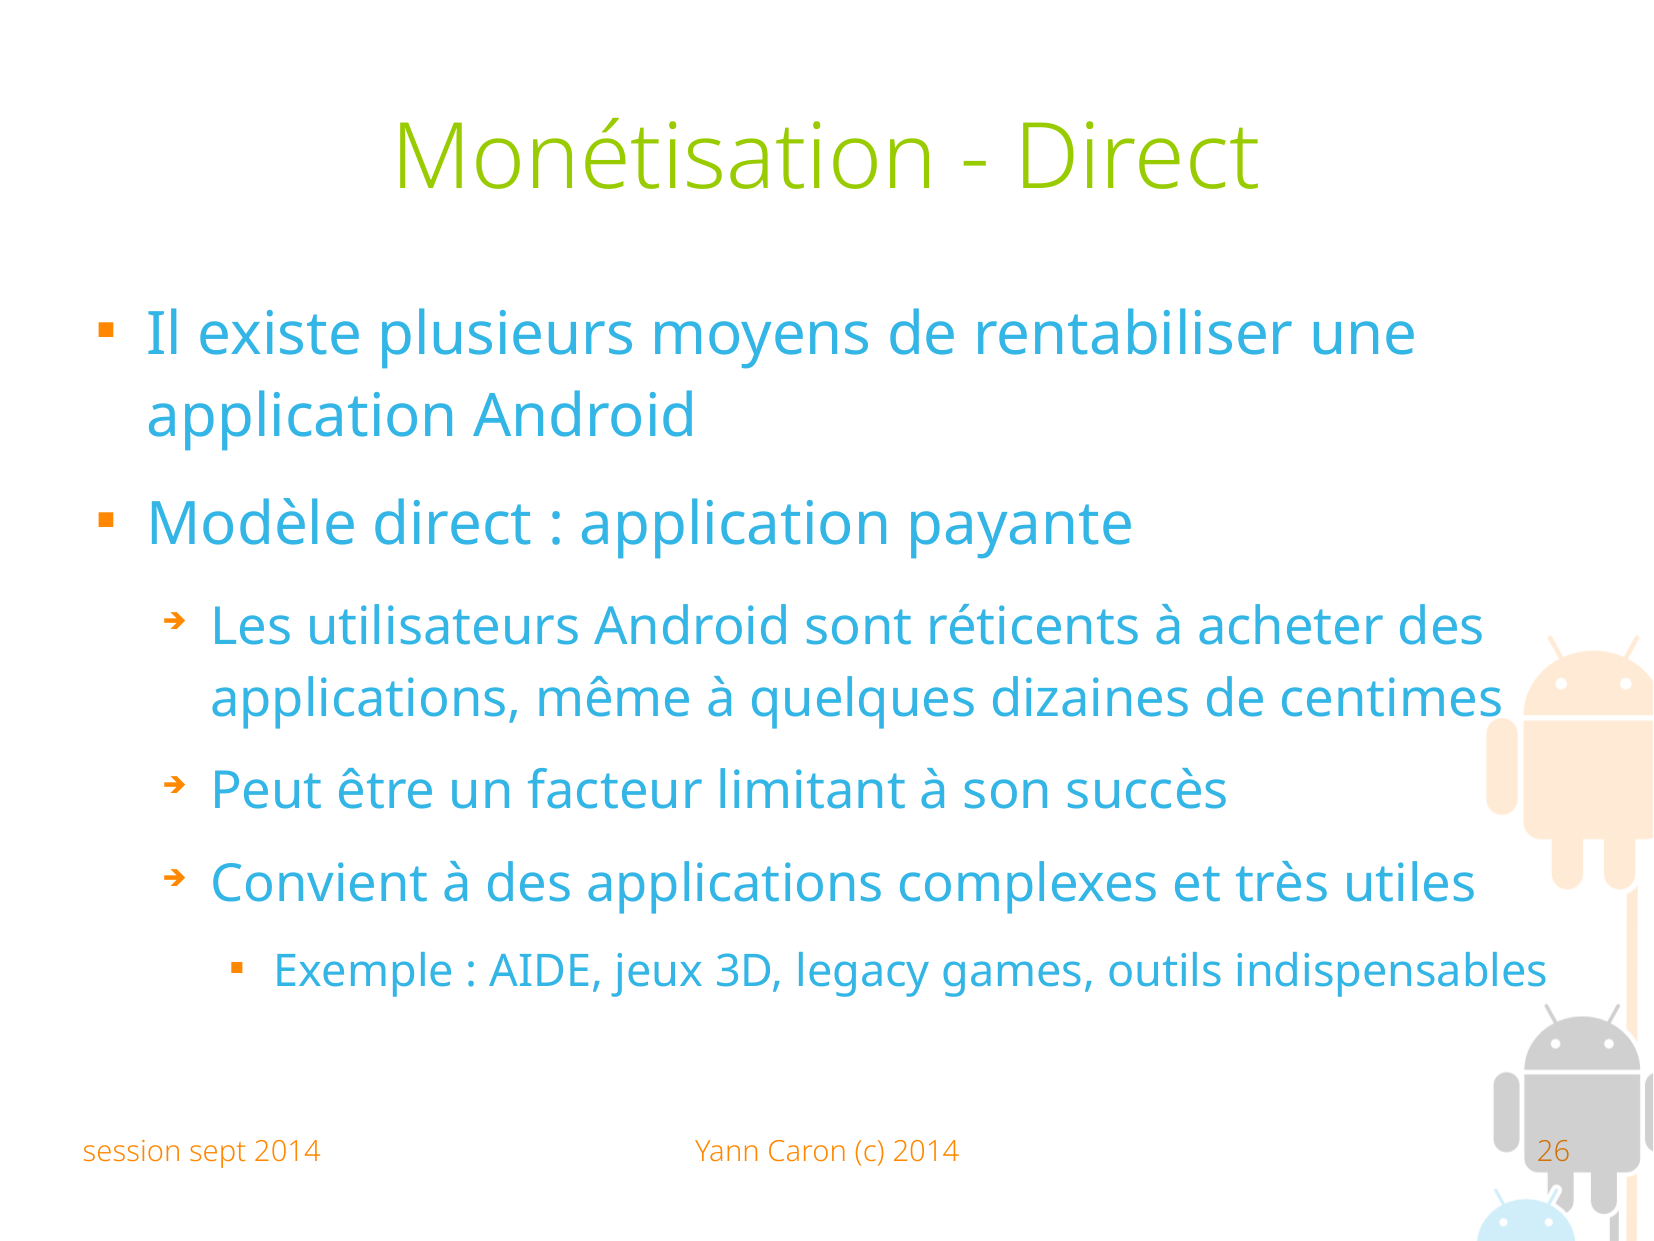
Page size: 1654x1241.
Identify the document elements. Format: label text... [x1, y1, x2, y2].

list Il existe plusieurs moyens de rentabiliser une application Android Modèle direct : application payante Les utilisateurs Android sont réticents à acheter des applications, même à quelques dizaines de centimes Peut être un facteur limitant à son succès Convient à des applications complexes et très utiles Exemple : AIDE, jeux 3D, legacy games, outils indispensables [82, 290, 1571, 1010]
picture [240, 423, 1654, 1241]
title Monétisation - Direct [82, 49, 1571, 257]
